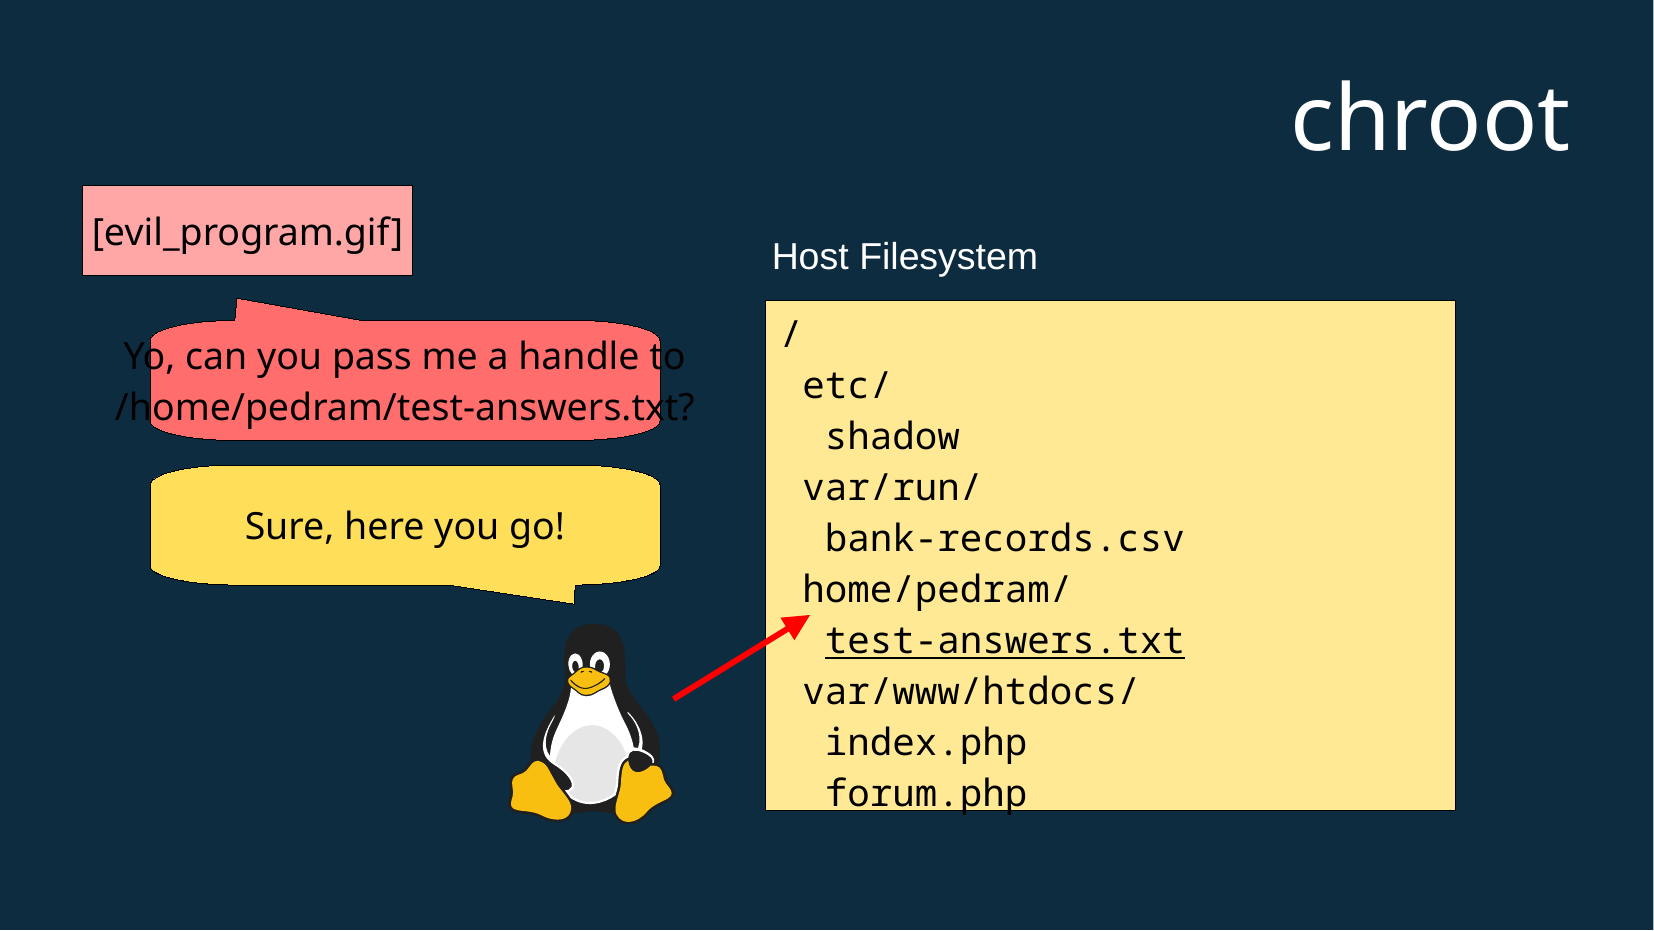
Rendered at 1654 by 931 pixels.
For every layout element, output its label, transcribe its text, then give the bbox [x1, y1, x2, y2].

text_box / etc/ shadow var/run/ bank-records.csv home/pedram/ test-answers.txt var/www/htdocs/ index.php forum.php [765, 300, 1456, 811]
picture [507, 623, 676, 826]
text_box Sure, here you go! [150, 465, 661, 605]
text_box Host Filesystem [757, 228, 1054, 286]
text_box [evil_program.gif] [82, 185, 413, 276]
text_box Yo, can you pass me a handle to /home/pedram/test-answers.txt? [150, 298, 661, 441]
title chroot [82, 37, 1571, 193]
